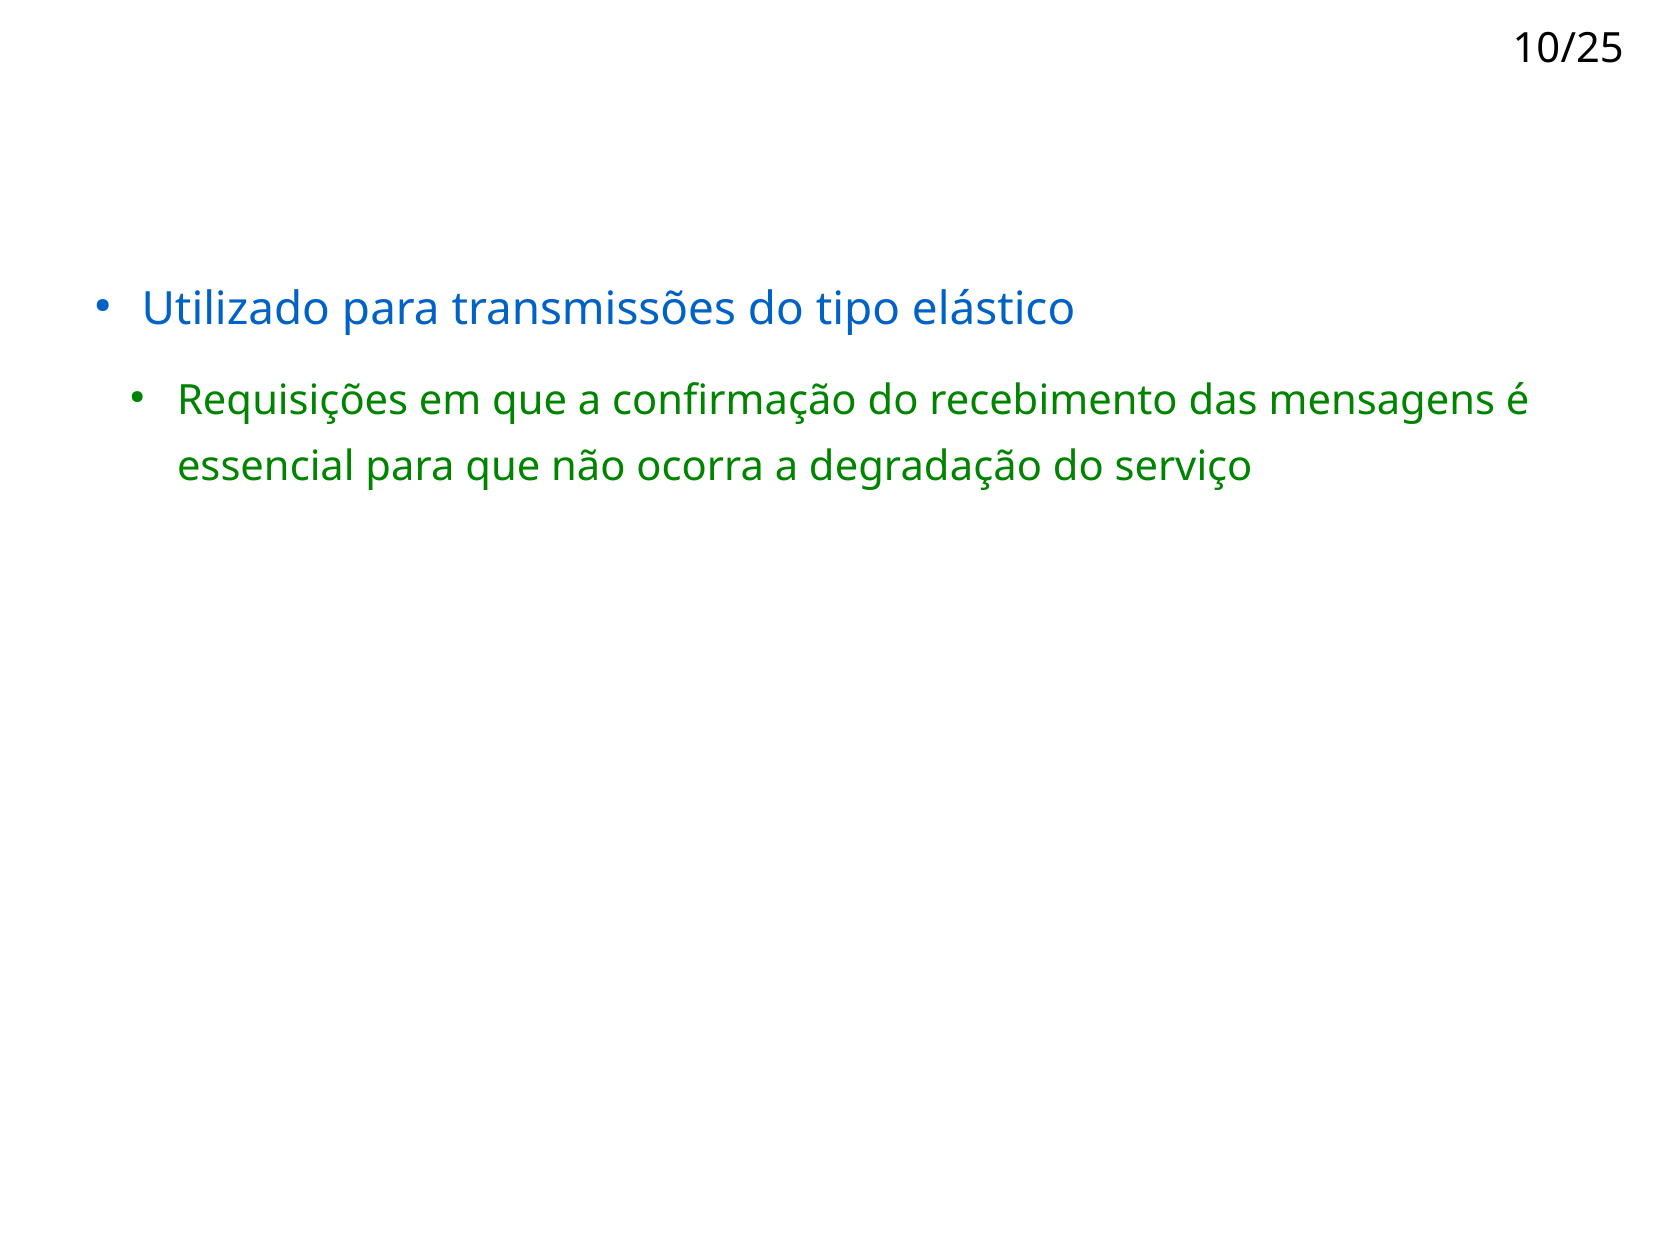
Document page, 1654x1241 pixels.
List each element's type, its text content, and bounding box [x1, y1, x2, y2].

list Utilizado para transmissões do tipo elástico Requisições em que a confirmação do recebimento das mensagens é essencial para que não ocorra a degradação do serviço [59, 265, 1625, 1211]
